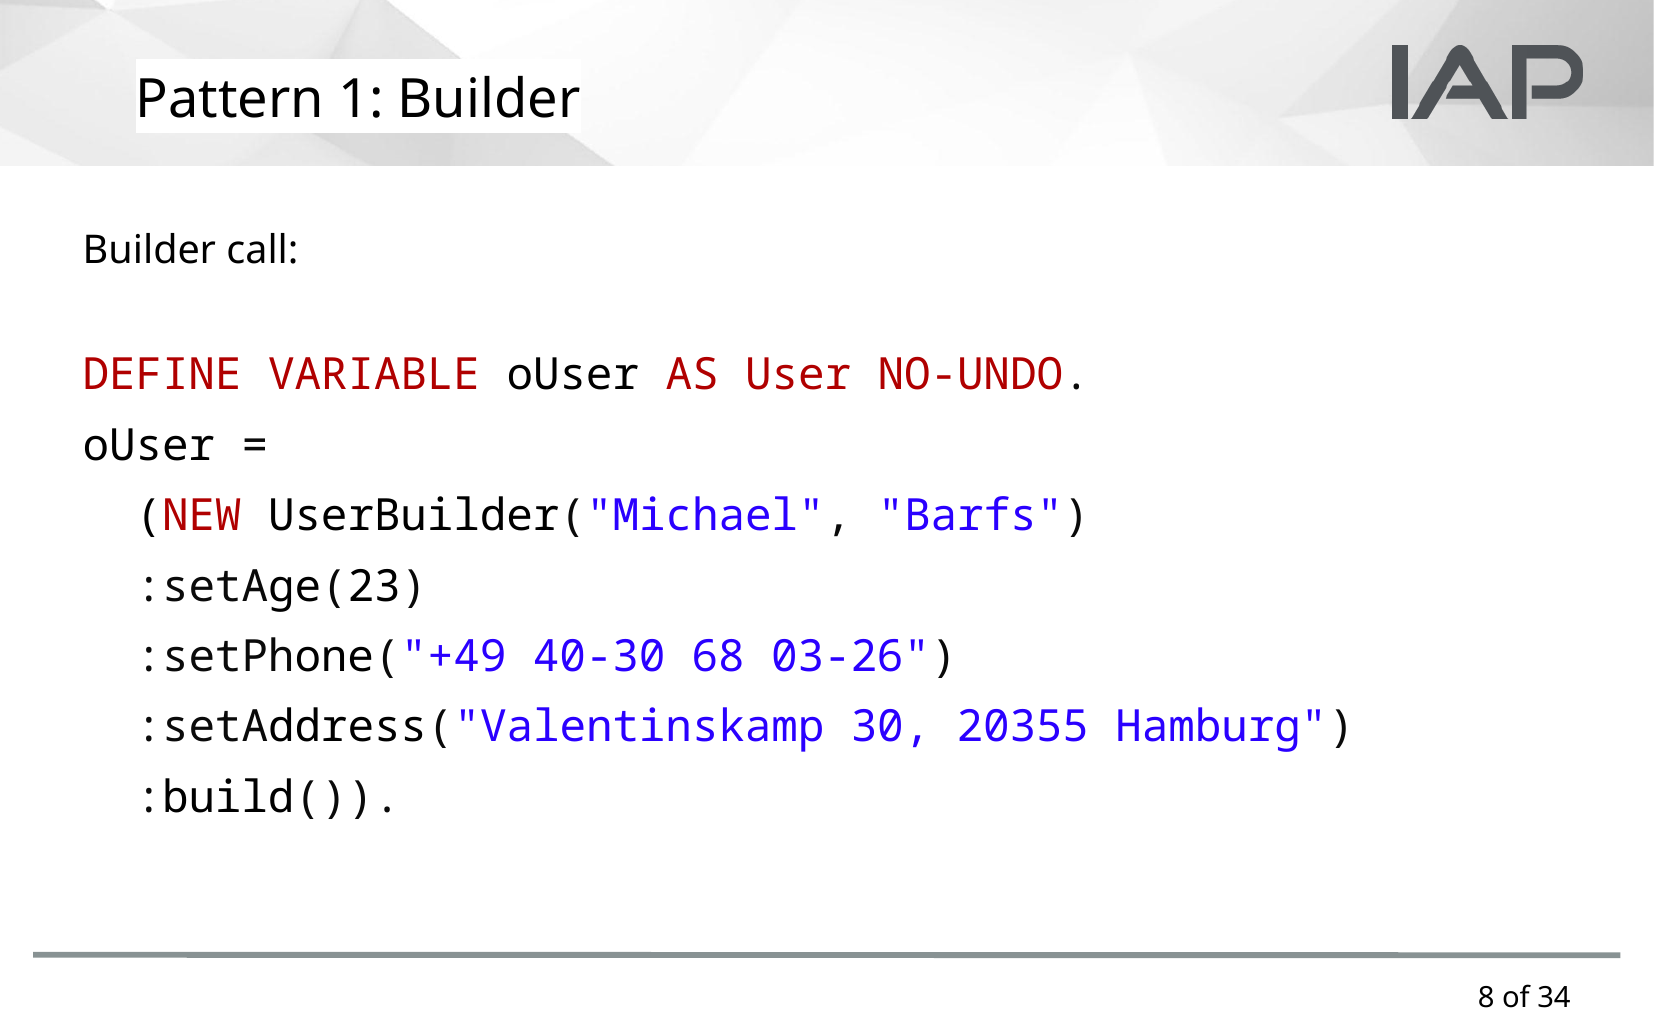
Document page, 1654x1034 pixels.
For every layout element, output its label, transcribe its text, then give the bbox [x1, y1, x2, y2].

picture [0, 0, 1654, 166]
list DEFINE VARIABLE oUser AS User NO-UNDO. oUser = (NEW UserBuilder("Michael", "Barfs") :setAge(23) :setPhone("+49 40-30 68 03-26") :setAddress("Valentinskamp 30, 20355 Hamburg") :build()). [82, 342, 1571, 827]
list Builder call: [82, 221, 1571, 296]
title Pattern 1: Builder [135, 41, 1264, 152]
